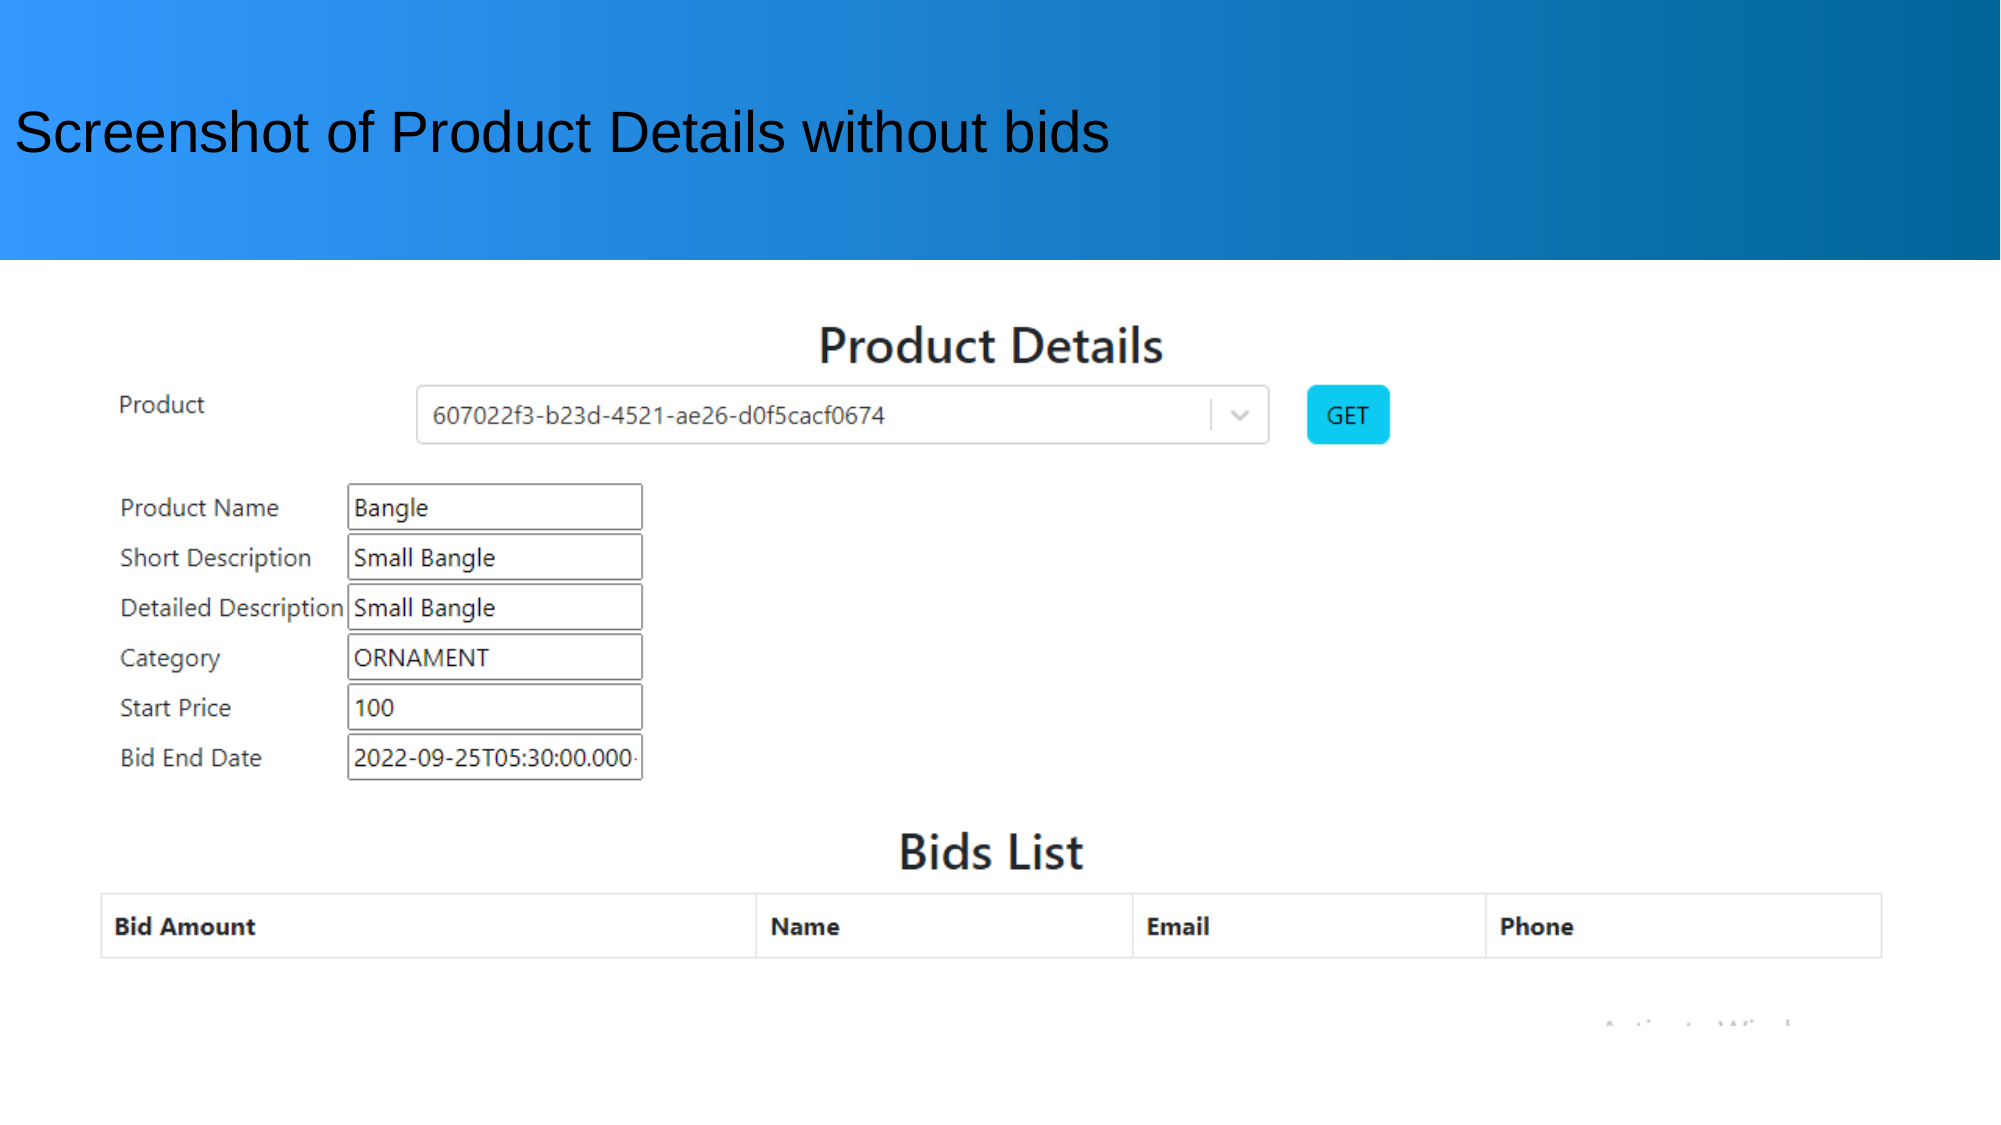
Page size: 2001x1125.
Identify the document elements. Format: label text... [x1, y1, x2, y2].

text_box Screenshot of Product Details without bids [0, 0, 2000, 260]
picture [82, 307, 1917, 1026]
